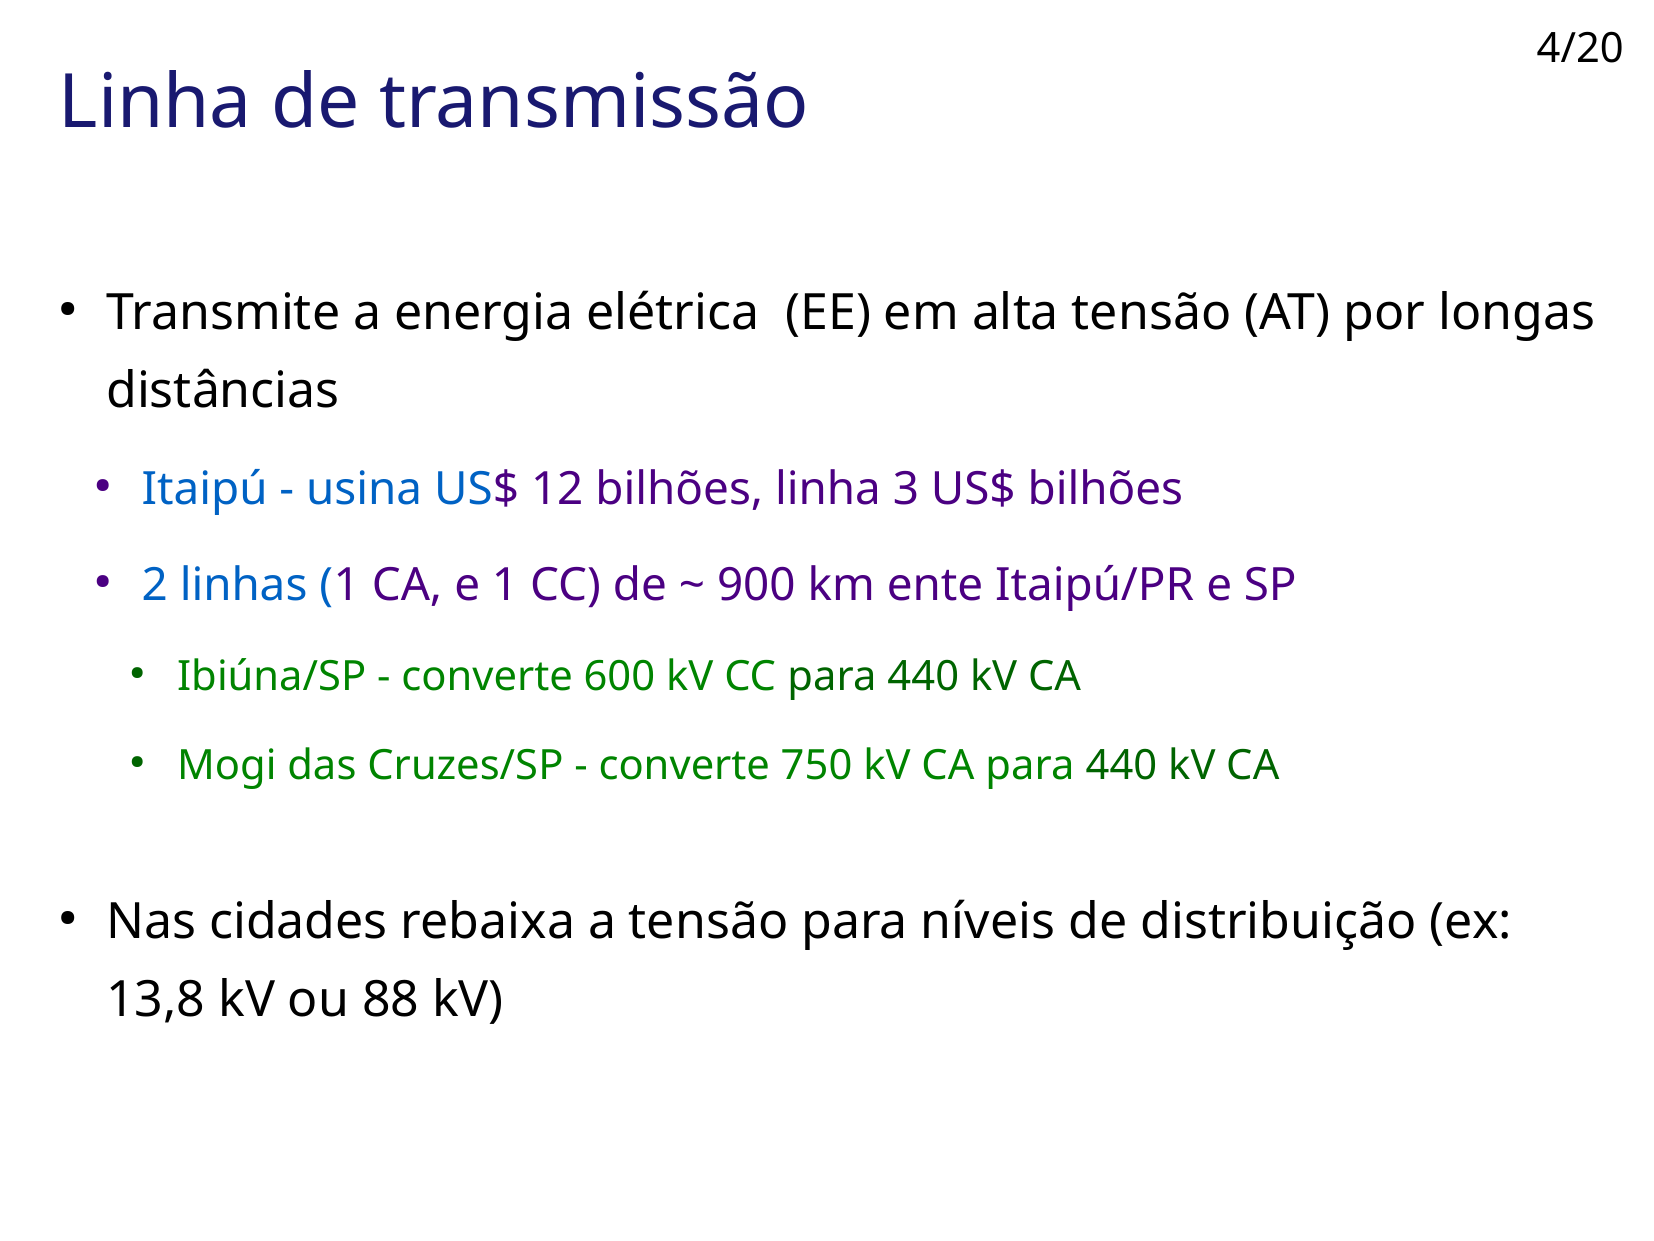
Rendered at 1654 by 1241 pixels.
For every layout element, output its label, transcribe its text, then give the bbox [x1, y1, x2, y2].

list Transmite a energia elétrica (EE) em alta tensão (AT) por longas distâncias Itaipú - usina US$ 12 bilhões, linha 3 US$ bilhões 2 linhas (1 CA, e 1 CC) de ~ 900 km ente Itaipú/PR e SP Ibiúna/SP - converte 600 kV CC para 440 kV CA Mogi das Cruzes/SP - converte 750 kV CA para 440 kV CA Nas cidades rebaixa a tensão para níveis de distribuição (ex: 13,8 kV ou 88 kV) [59, 265, 1625, 1211]
title Linha de transmissão [59, 47, 1625, 166]
